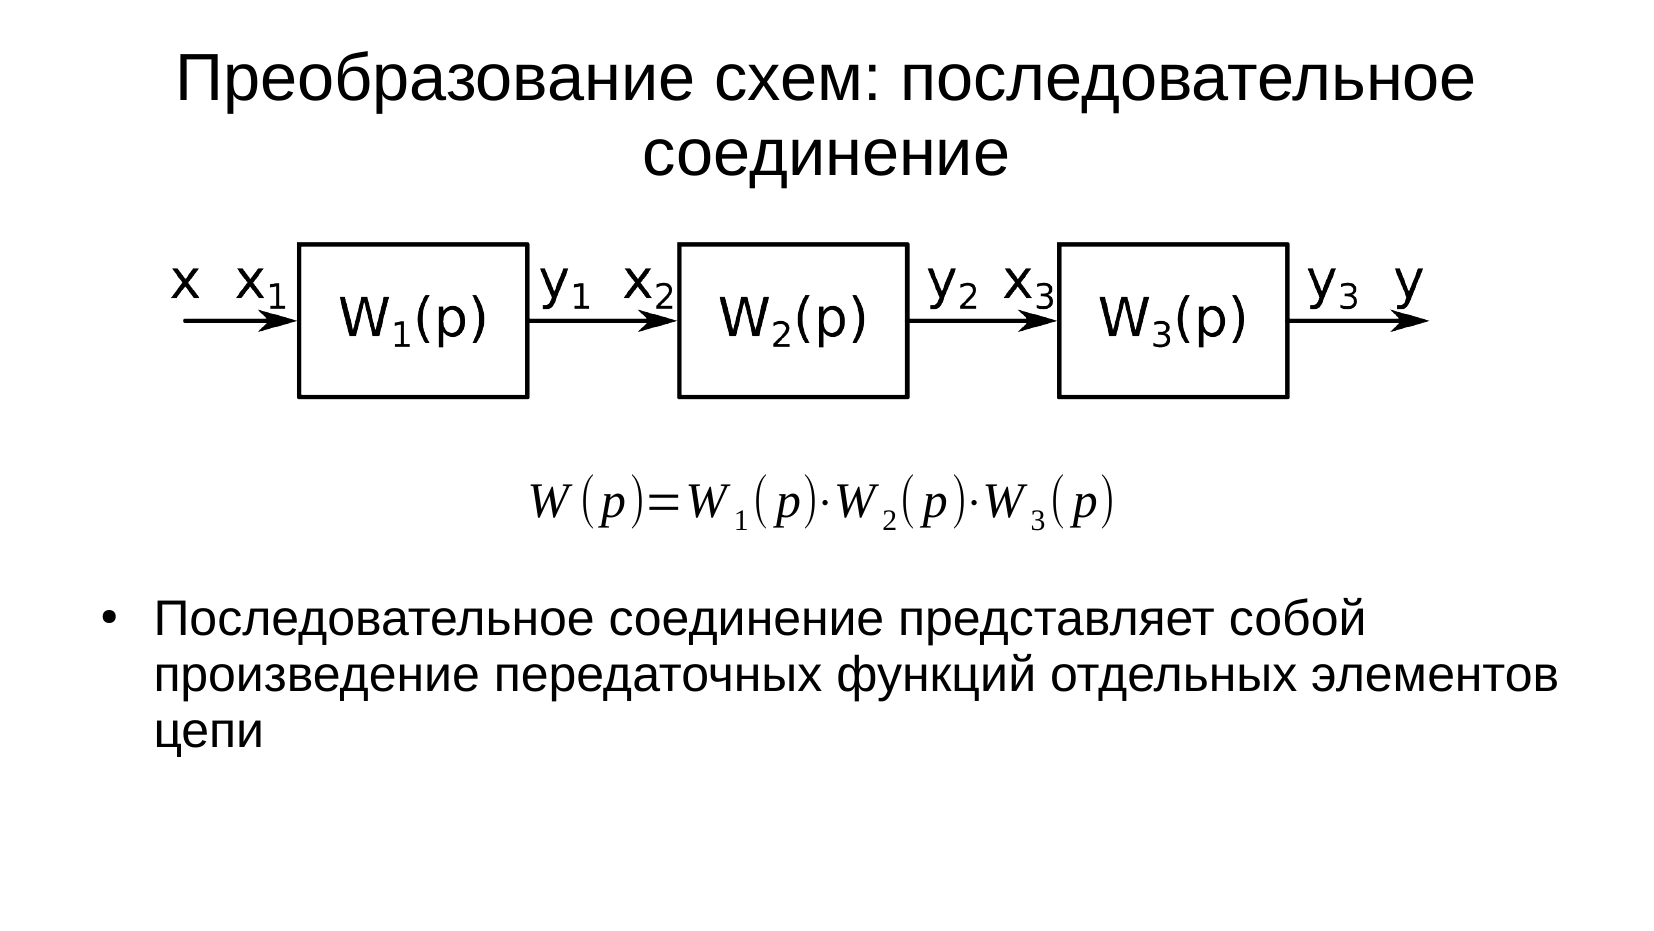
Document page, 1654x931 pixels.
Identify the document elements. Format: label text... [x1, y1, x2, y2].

list Последовательное соединение представляет собой произведение передаточных функций отдельных элементов цепи [82, 590, 1571, 817]
picture [147, 206, 1477, 435]
title Преобразование схем: последовательное соединение [82, 37, 1571, 193]
chart [521, 472, 1123, 537]
